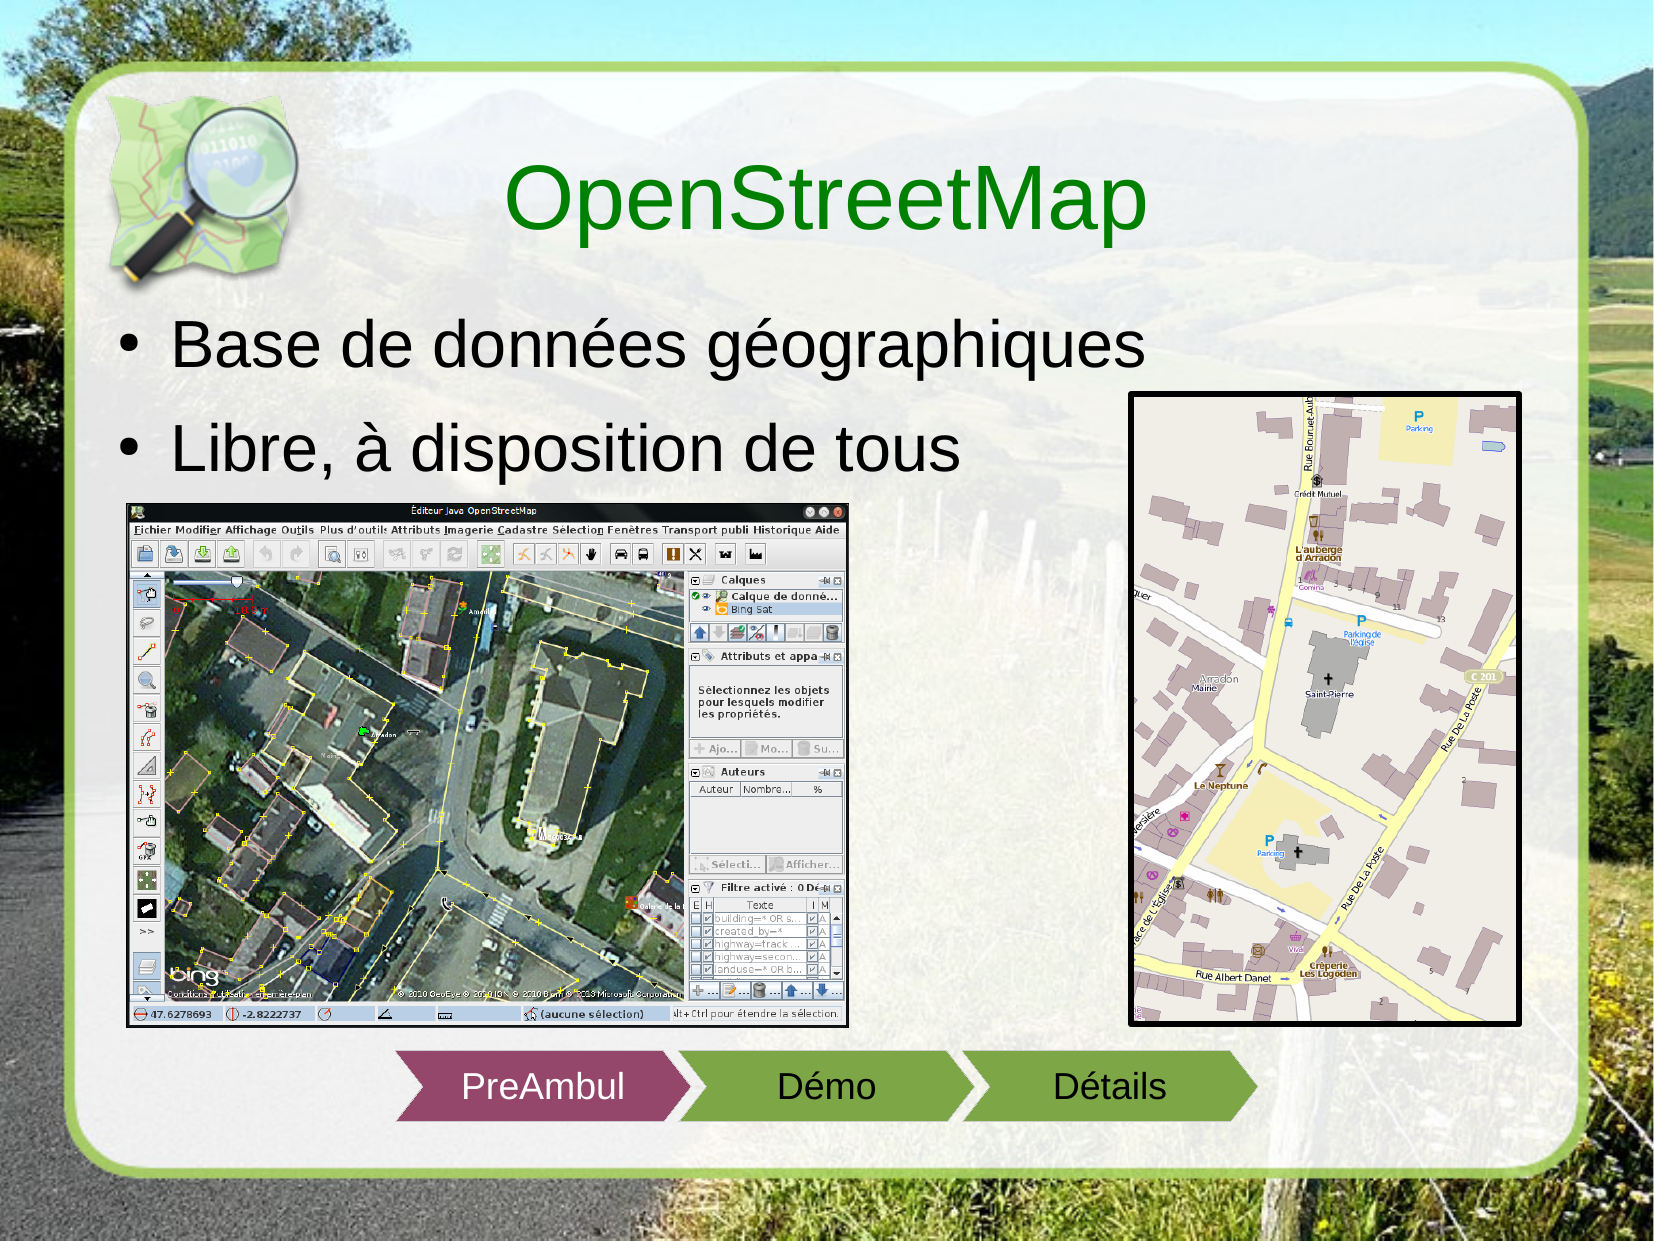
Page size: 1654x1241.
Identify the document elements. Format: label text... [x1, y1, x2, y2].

text_box PreAmbul [395, 1050, 692, 1122]
text_box Démo [678, 1050, 975, 1122]
text_box Détails [962, 1050, 1259, 1122]
title OpenStreetMap [82, 94, 1571, 302]
list Base de données géographiques Libre, à disposition de tous [99, 307, 1555, 497]
picture [0, 0, 1654, 1241]
